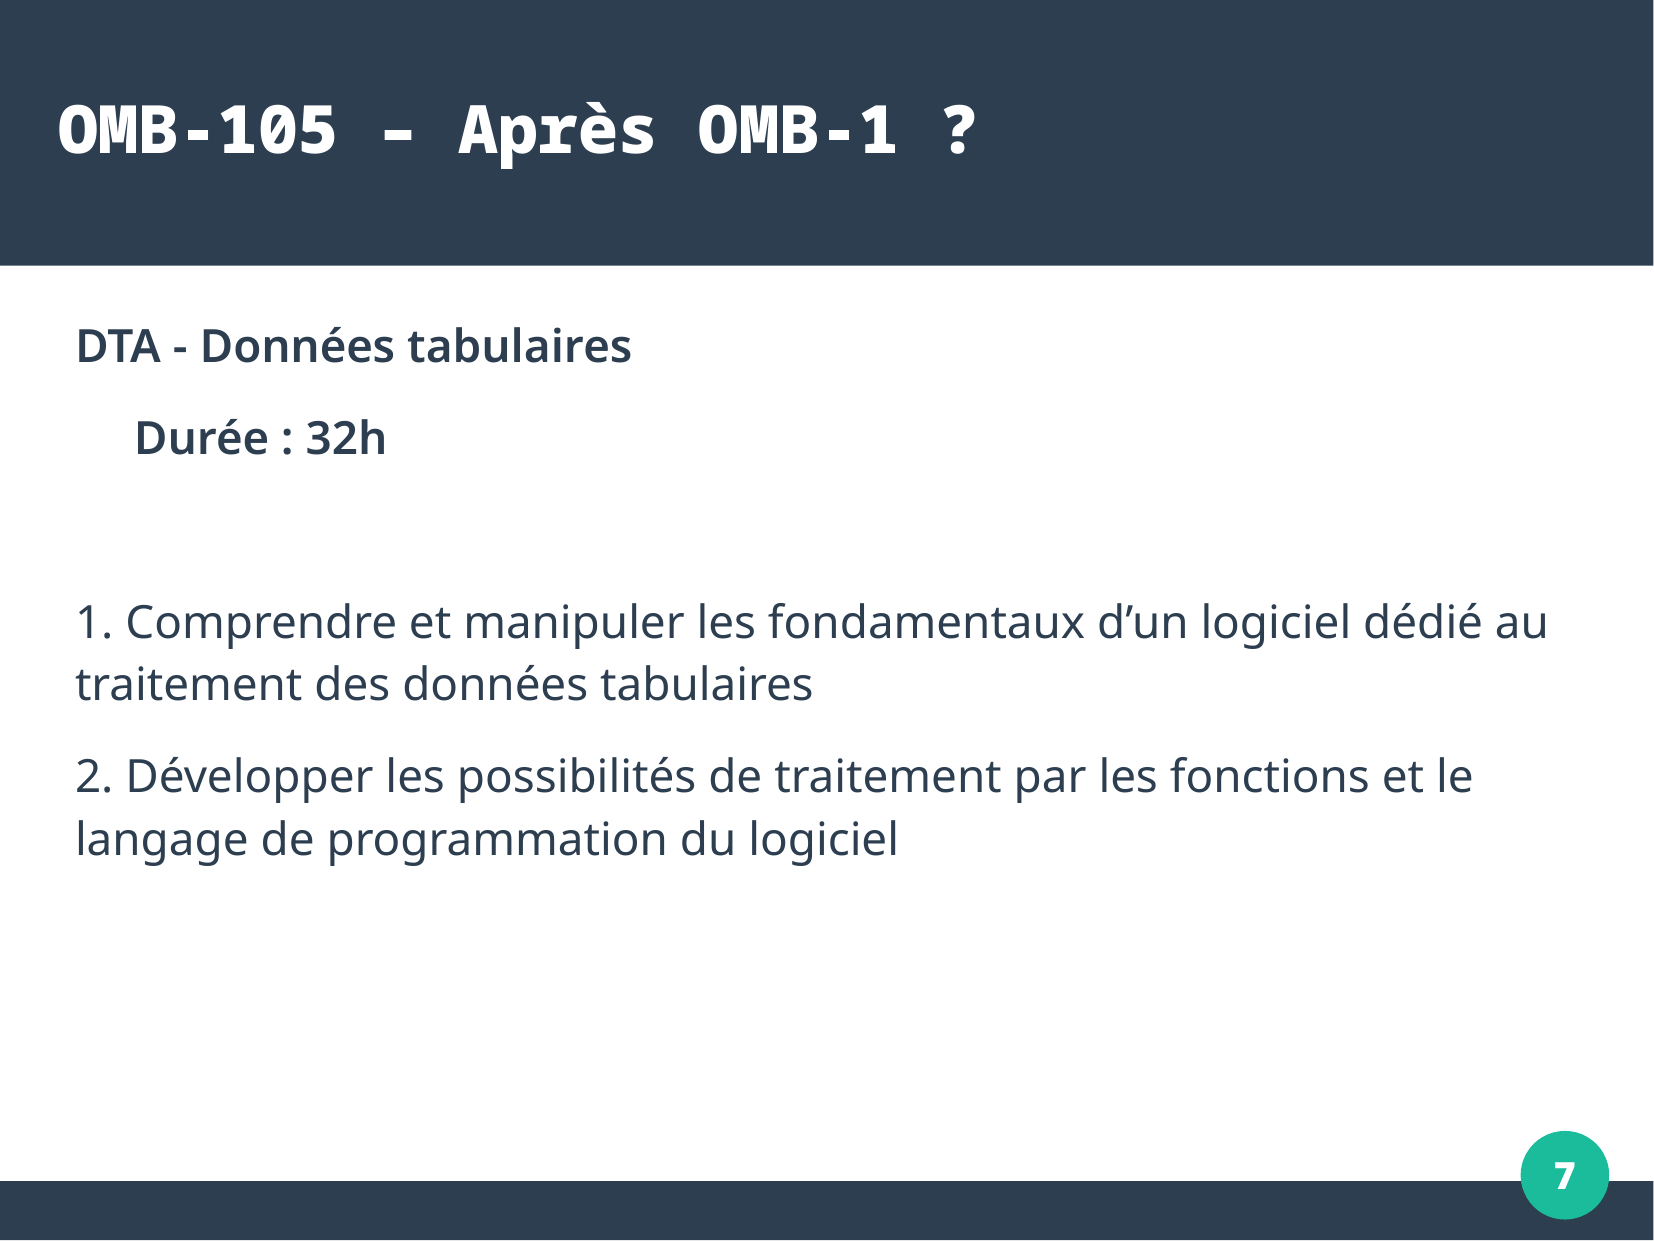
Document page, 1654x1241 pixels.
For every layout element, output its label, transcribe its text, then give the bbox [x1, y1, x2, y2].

list DTA - Données tabulaires Durée : 32h 1. Comprendre et manipuler les fondamentaux d’un logiciel dédié au traitement des données tabulaires 2. Développer les possibilités de traitement par les fonctions et le langage de programmation du logiciel [75, 313, 1592, 1141]
title OMB-105 – Après OMB-1 ? [59, 49, 1595, 207]
